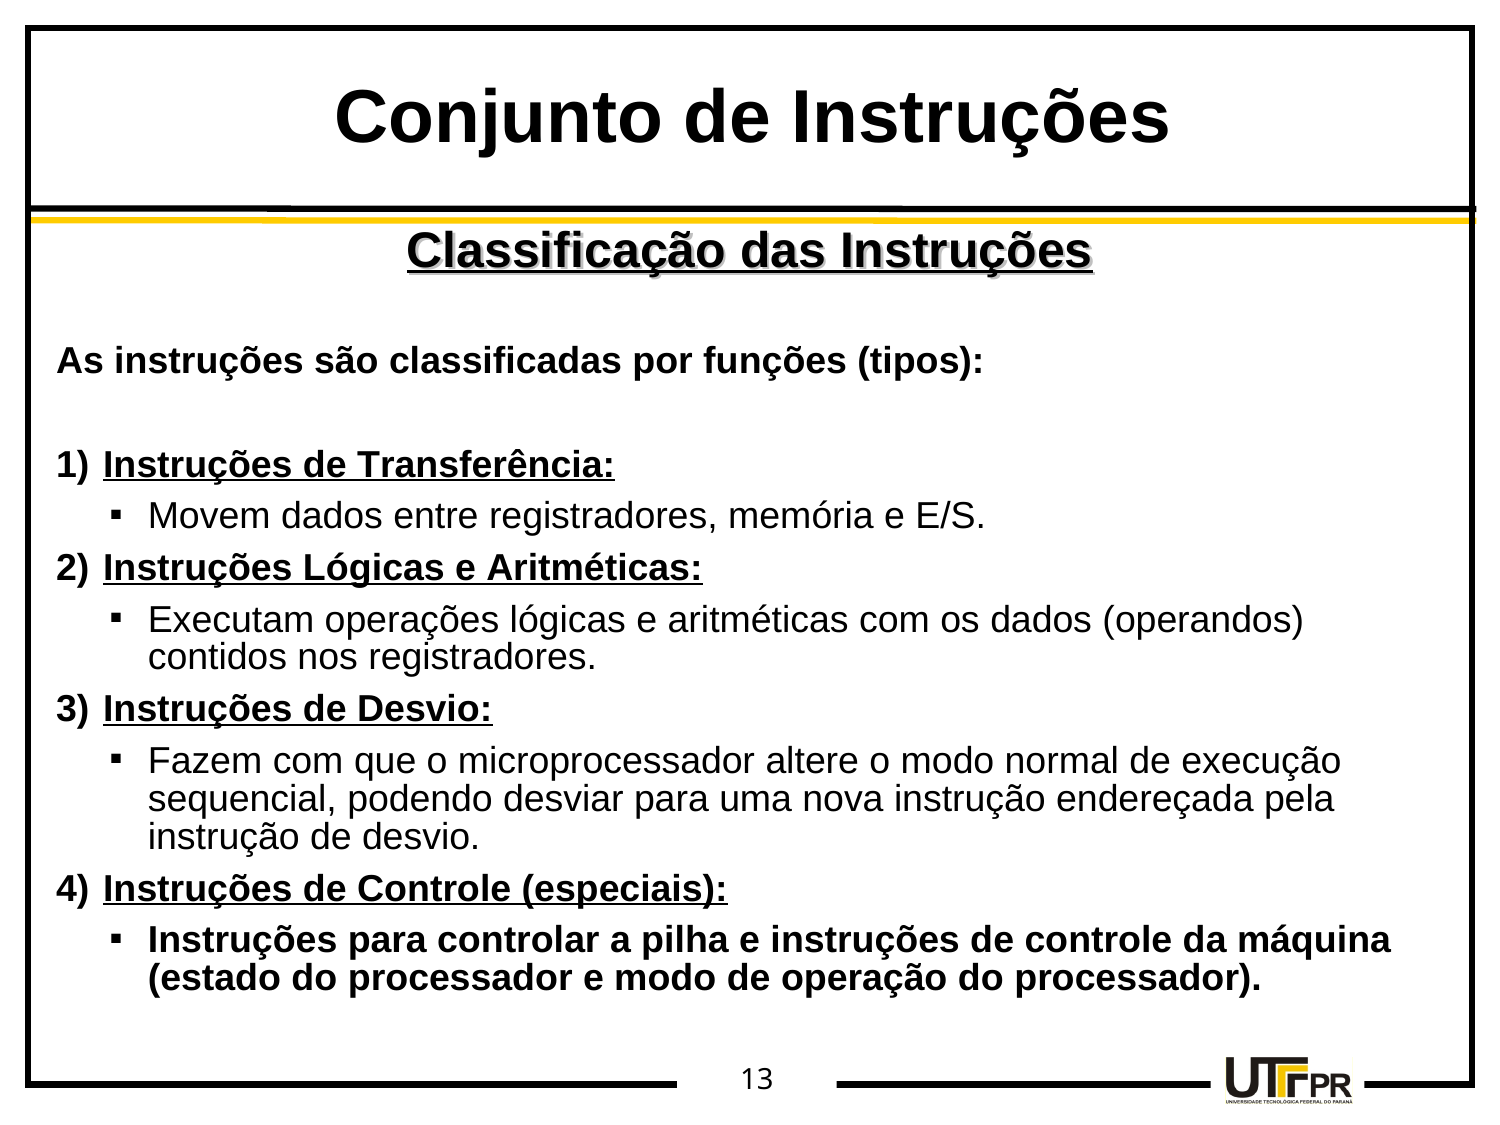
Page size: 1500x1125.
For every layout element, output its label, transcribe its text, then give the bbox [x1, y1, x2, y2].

list Classificação das Instruções As instruções são classificadas por funções (tipos): Instruções de Transferência: Movem dados entre registradores, memória e E/S. Instruções Lógicas e Aritméticas: Executam operações lógicas e aritméticas com os dados (operandos) contidos nos registradores. Instruções de Desvio: Fazem com que o microprocessador altere o modo normal de execução sequencial, podendo desviar para uma nova instrução endereçada pela instrução de desvio. Instruções de Controle (especiais): Instruções para controlar a pilha e instruções de controle da máquina (estado do processador e modo de operação do processador). [41, 219, 1459, 1047]
title Conjunto de Instruções [29, 29, 1477, 207]
picture [1225, 1057, 1353, 1104]
